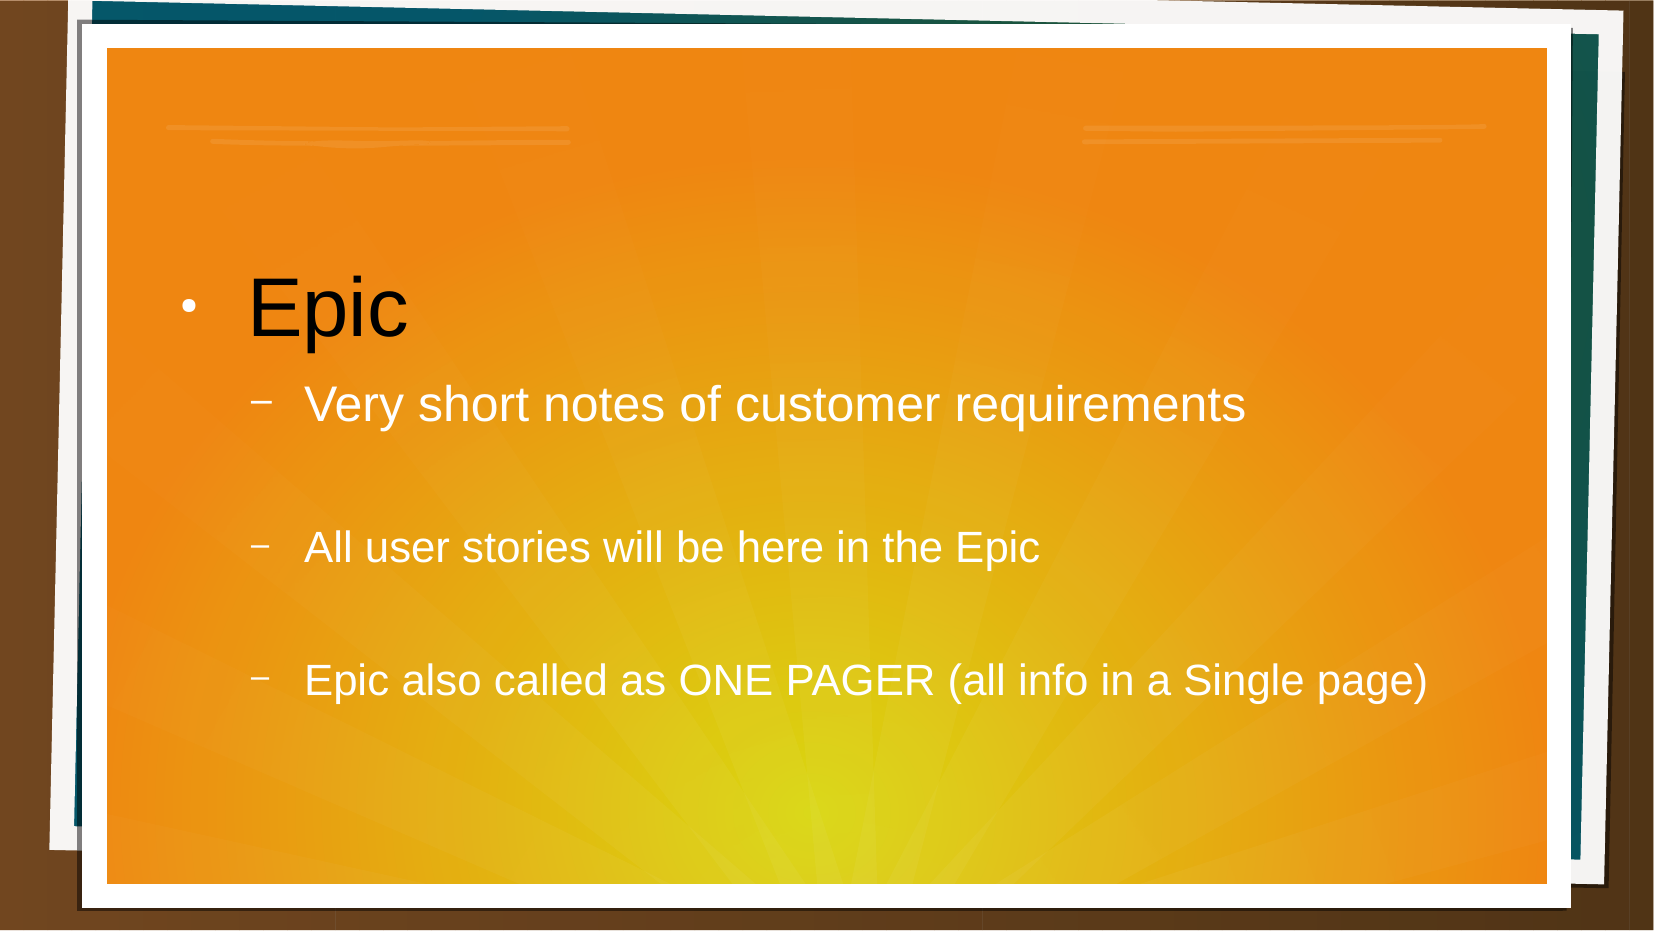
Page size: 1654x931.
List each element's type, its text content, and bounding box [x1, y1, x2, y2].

list Epic Very short notes of customer requirements All user stories will be here in the Epic Epic also called as ONE PAGER (all info in a Single page) [162, 105, 1492, 815]
